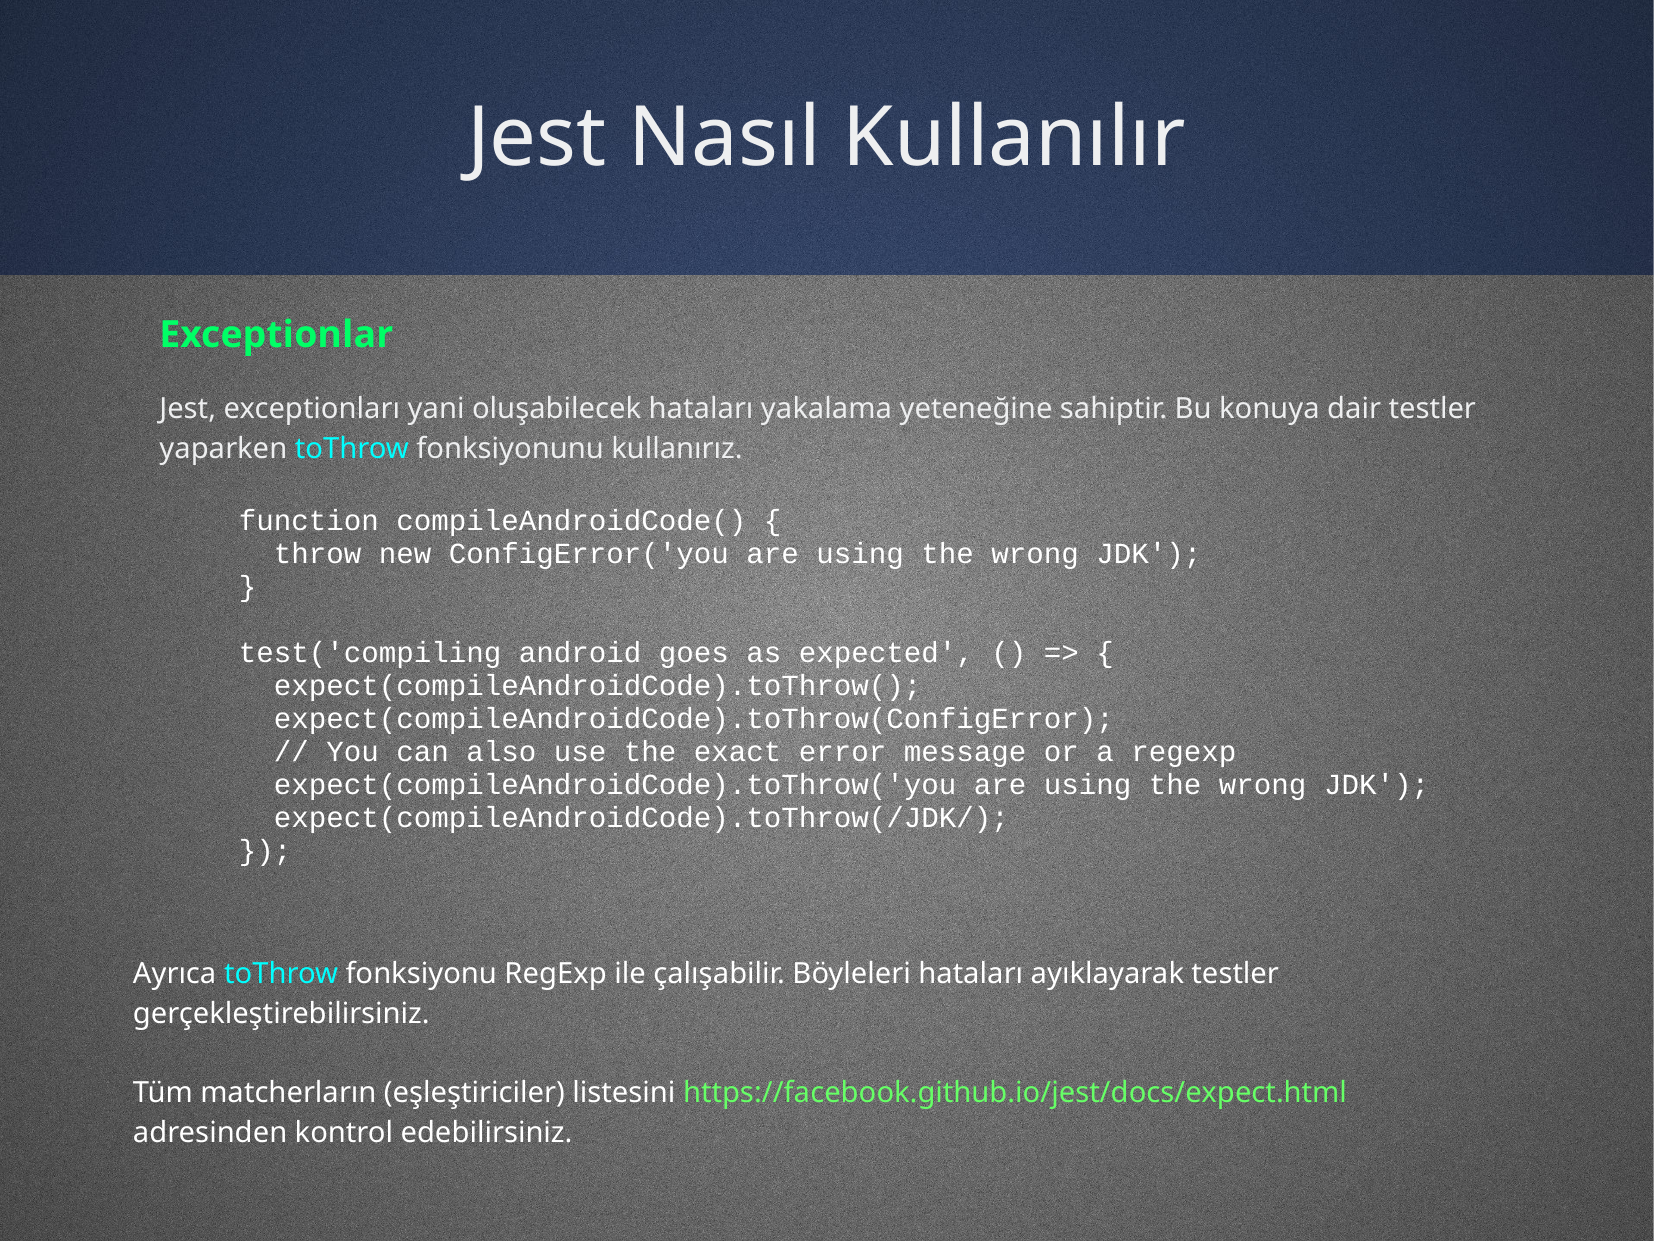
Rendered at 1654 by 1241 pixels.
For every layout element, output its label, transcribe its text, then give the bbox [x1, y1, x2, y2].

picture [0, 0, 1654, 1241]
text_box function compileAndroidCode() { throw new ConfigError('you are using the wrong JDK'); } test('compiling android goes as expected', () => { expect(compileAndroidCode).toThrow(); expect(compileAndroidCode).toThrow(ConfigError); // You can also use the exact error message or a regexp expect(compileAndroidCode).toThrow('you are using the wrong JDK'); expect(compileAndroidCode).toThrow(/JDK/); }); [223, 498, 1444, 877]
text_box Ayrıca toThrow fonksiyonu RegExp ile çalışabilir. Böyleleri hataları ayıklayarak testler gerçekleştirebilirsiniz. Tüm matcherların (eşleştiriciler) listesini https://facebook.github.io/jest/docs/expect.html adresinden kontrol edebilirsiniz. [118, 944, 1506, 1131]
list Exceptionlar Jest, exceptionları yani oluşabilecek hataları yakalama yeteneğine sahiptir. Bu konuya dair testler yaparken toThrow fonksiyonunu kullanırız. [88, 307, 1565, 1193]
title Jest Nasıl Kullanılır [88, 29, 1565, 237]
